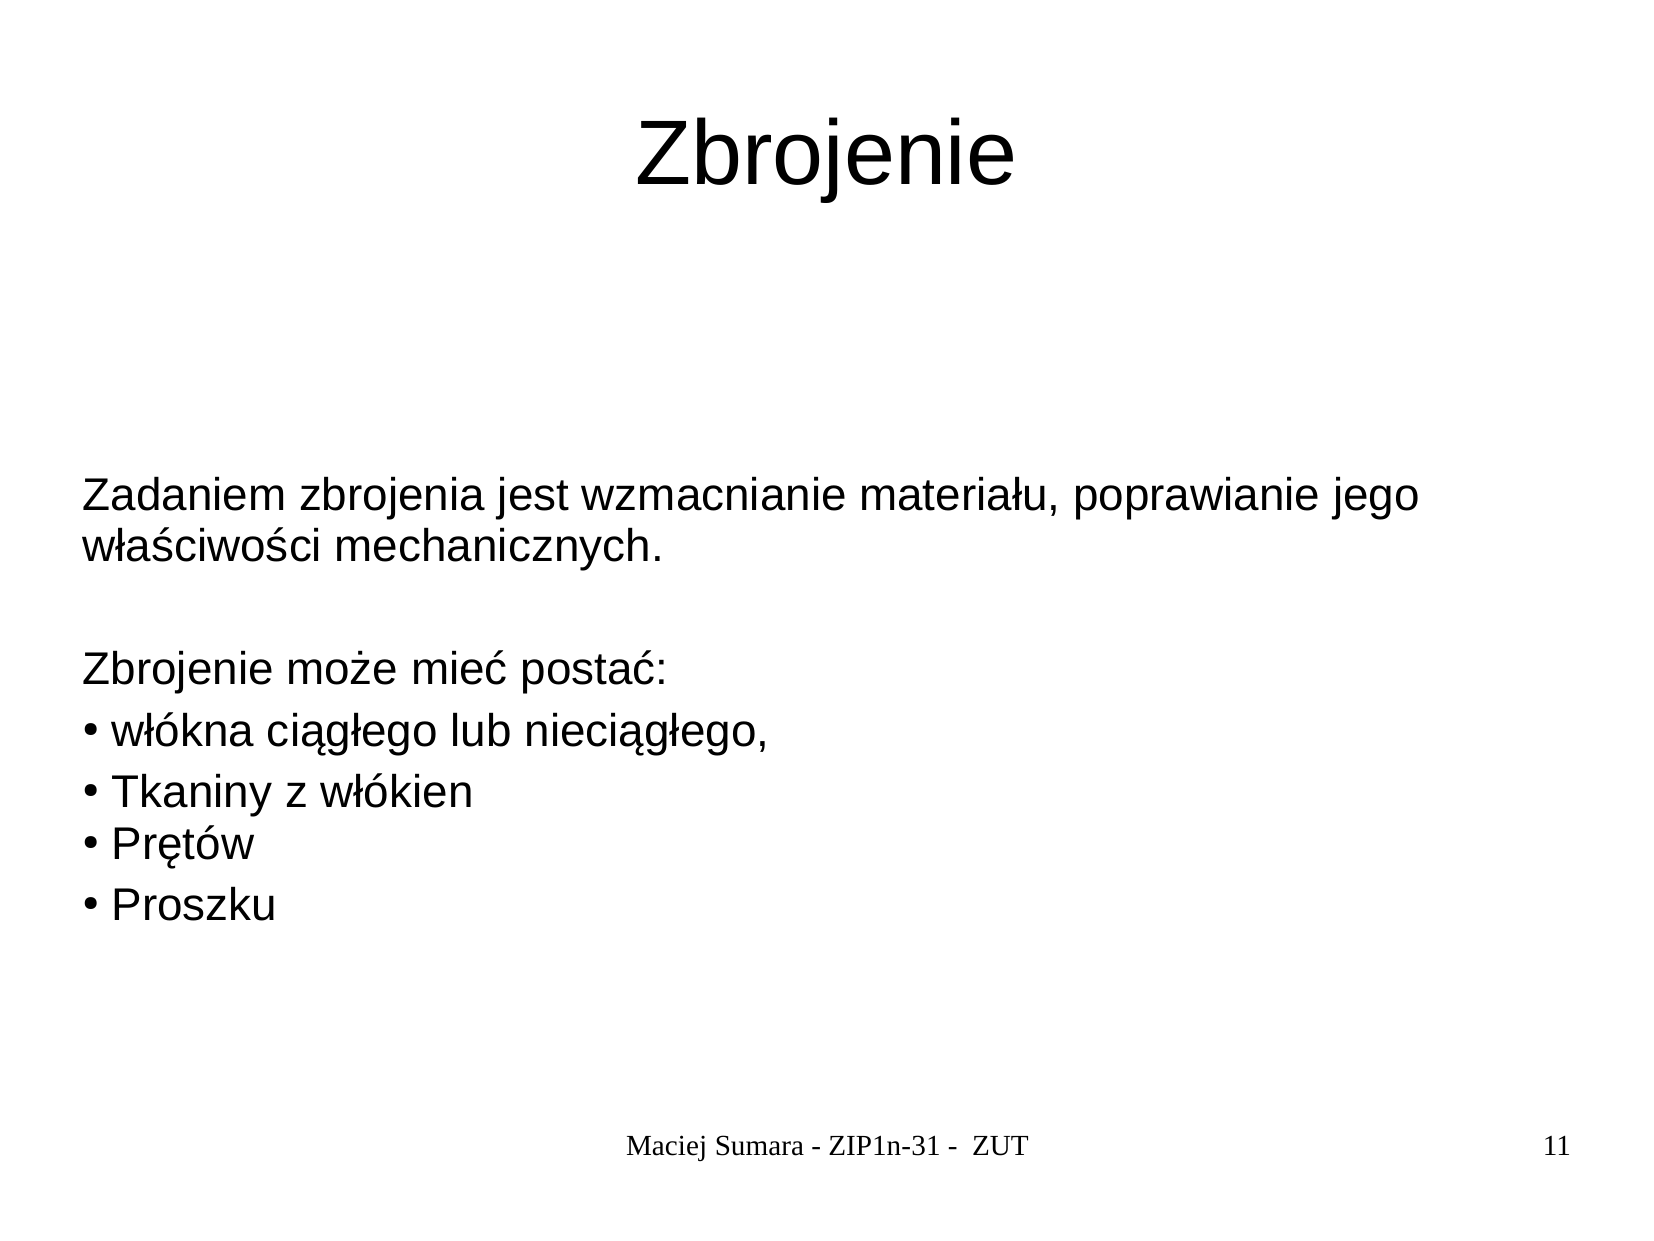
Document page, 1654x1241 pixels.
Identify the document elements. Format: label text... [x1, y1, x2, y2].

subtitle Zadaniem zbrojenia jest wzmacnianie materiału, poprawianie jego właściwości mechanicznych. Zbrojenie może mieć postać: włókna ciągłego lub nieciągłego, Tkaniny z włókien Prętów Proszku [82, 297, 1571, 1102]
title Zbrojenie [82, 56, 1571, 250]
